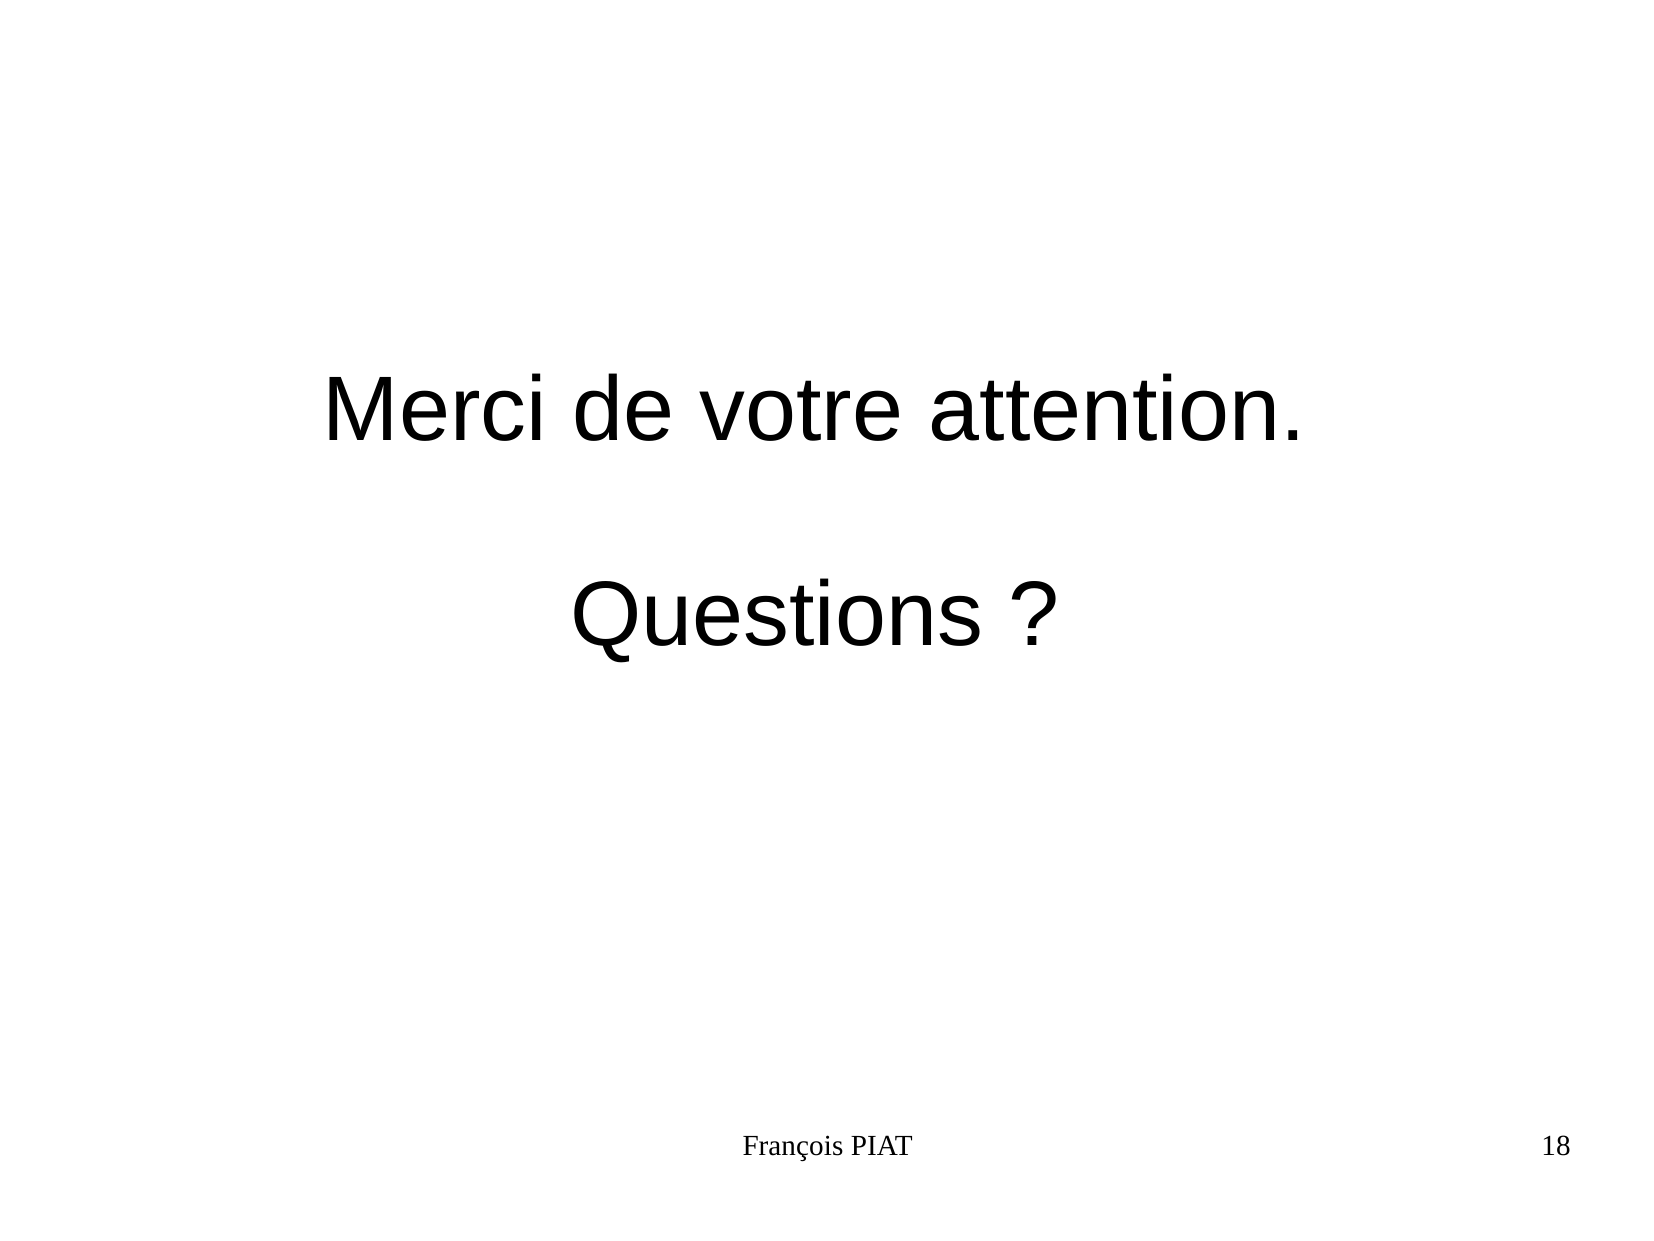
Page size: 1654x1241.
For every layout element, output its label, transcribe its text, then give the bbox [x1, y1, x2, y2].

title Merci de votre attention. Questions ? [70, 356, 1560, 665]
